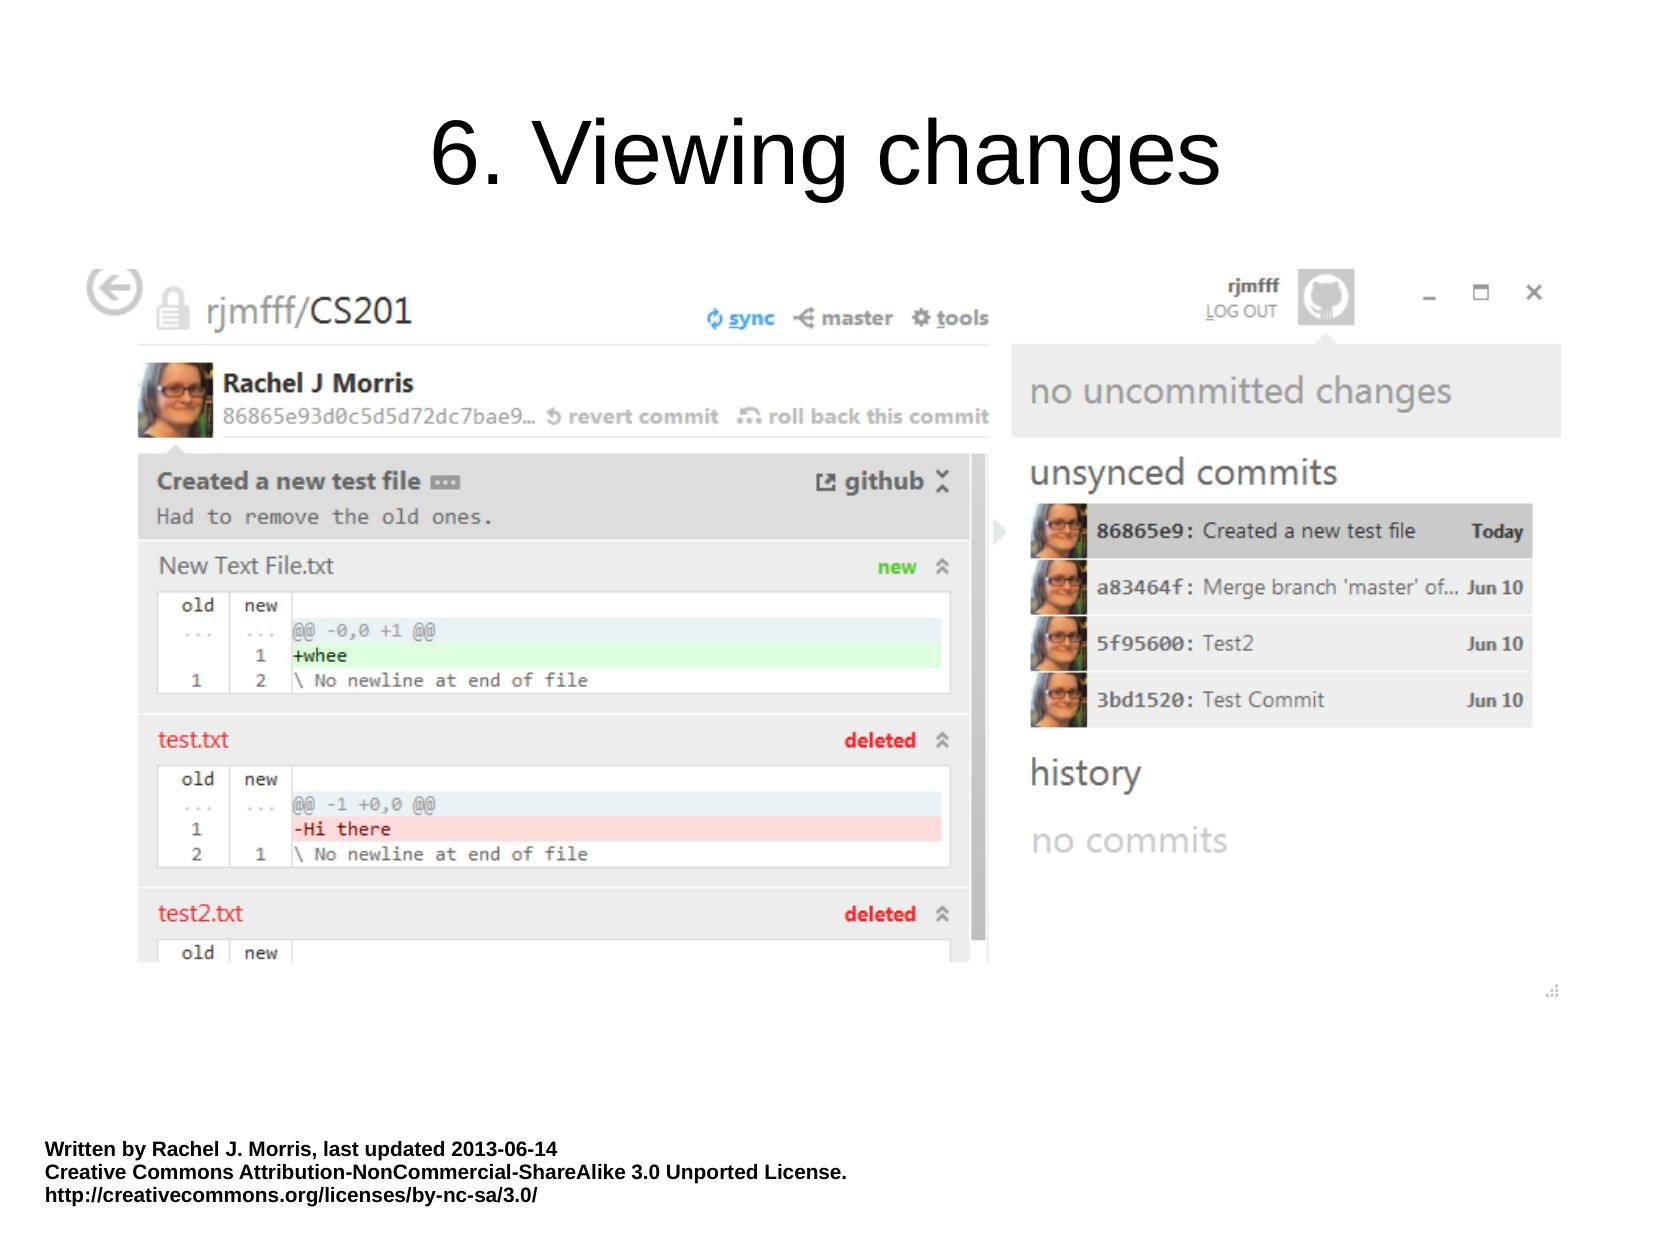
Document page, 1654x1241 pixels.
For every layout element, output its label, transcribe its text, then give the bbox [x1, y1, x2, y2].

title 6. Viewing changes [82, 49, 1571, 257]
picture [82, 269, 1561, 1000]
